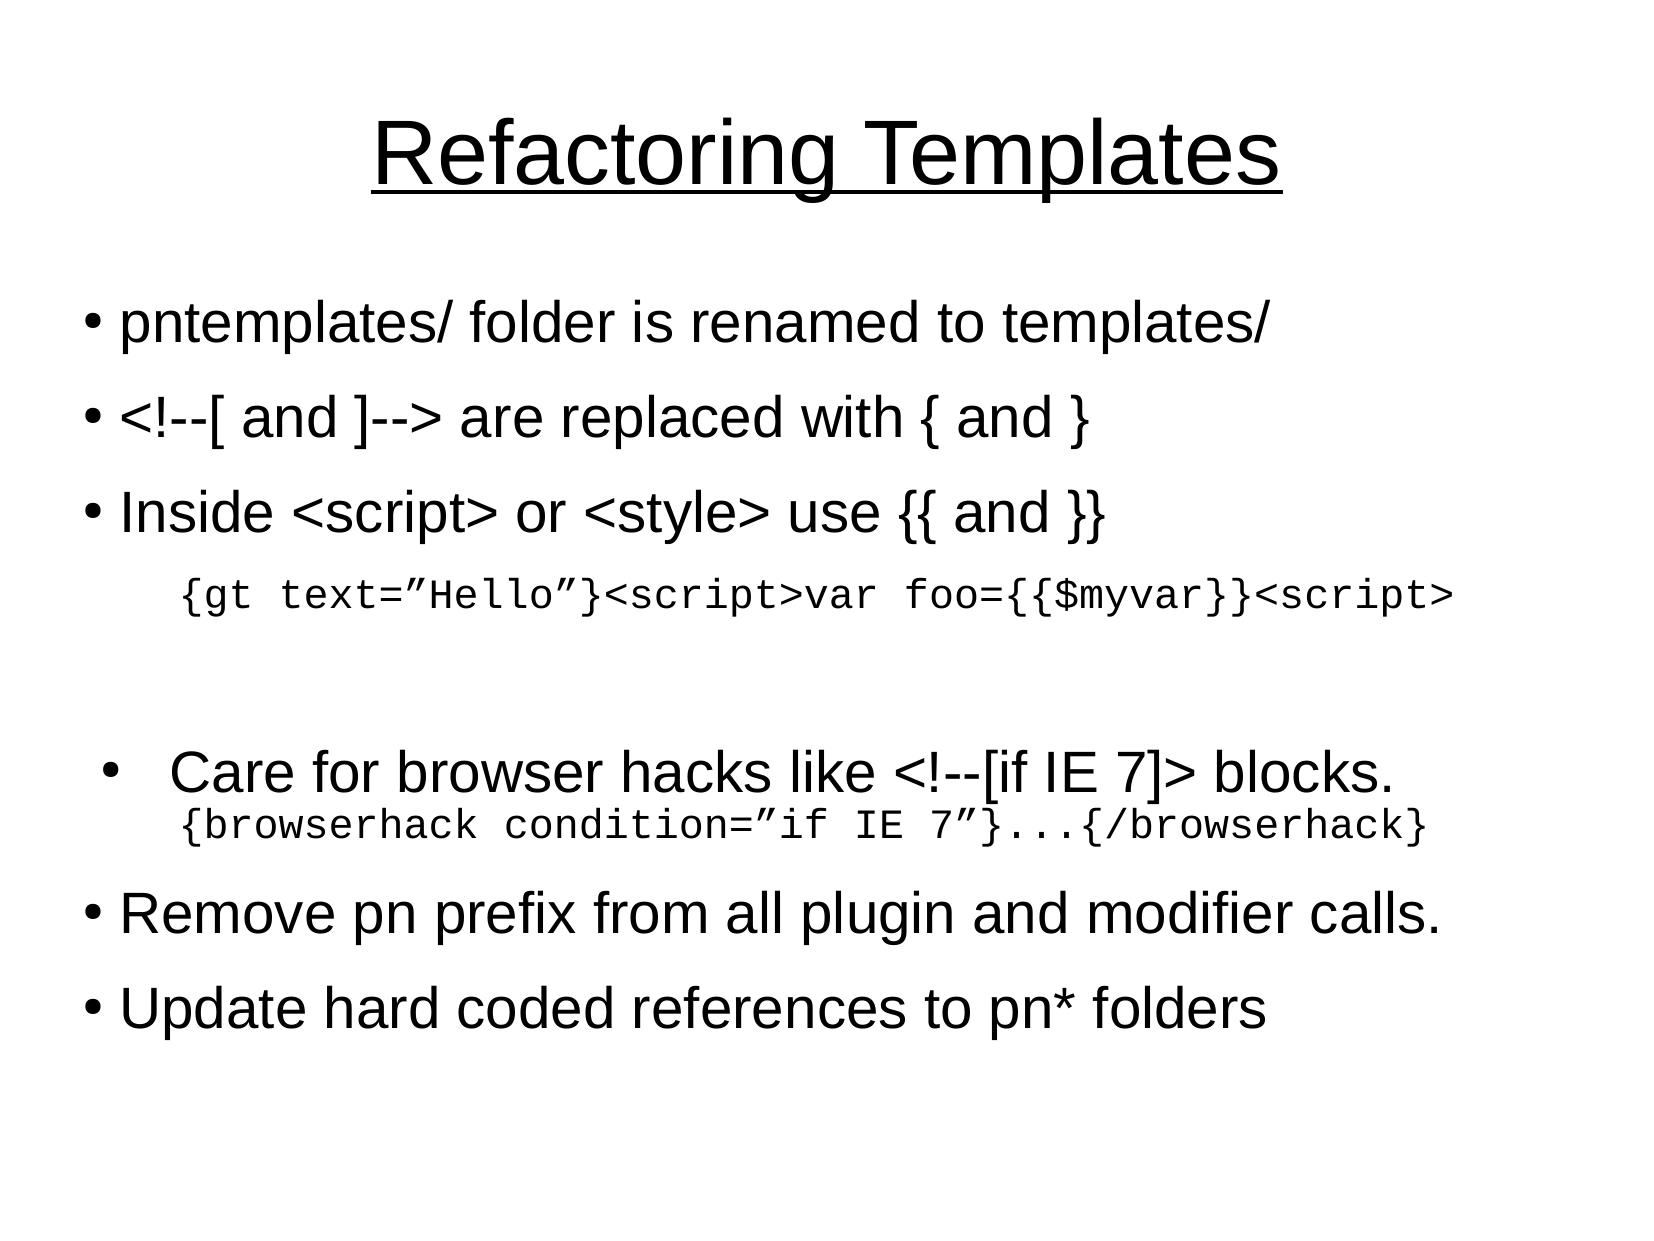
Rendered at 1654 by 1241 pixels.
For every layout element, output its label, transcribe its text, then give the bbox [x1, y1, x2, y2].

list pntemplates/ folder is renamed to templates/ <!--[ and ]--> are replaced with { and } Inside <script> or <style> use {{ and }} {gt text=”Hello”}<script>var foo={{$myvar}}<script> Care for browser hacks like <!--[if IE 7]> blocks. {browserhack condition=”if IE 7”}...{/browserhack} Remove pn prefix from all plugin and modifier calls. Update hard coded references to pn* folders [82, 290, 1571, 1241]
title Refactoring Templates [82, 56, 1571, 250]
